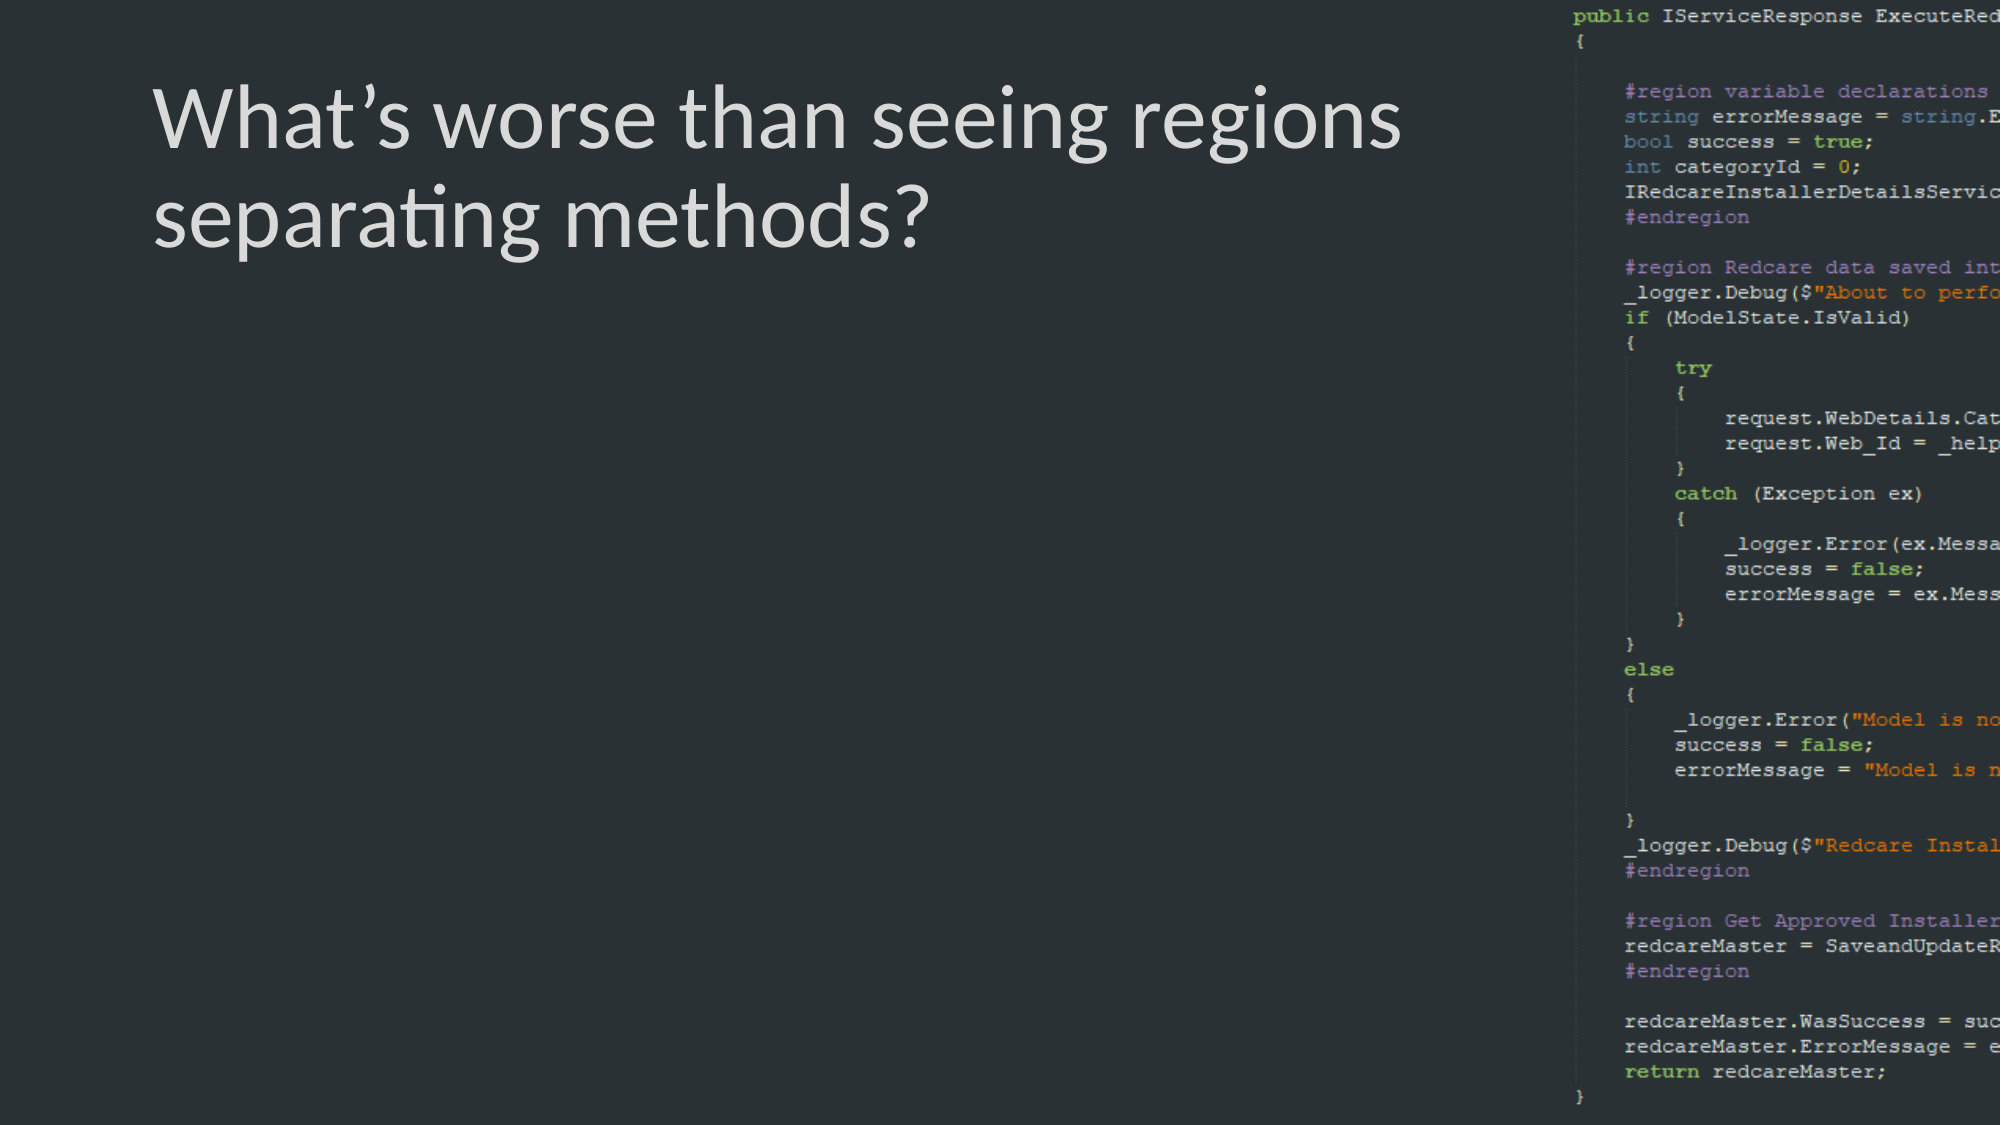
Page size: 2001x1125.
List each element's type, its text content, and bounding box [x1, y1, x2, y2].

text_box What’s worse than seeing regions separating methods? [137, 59, 1460, 278]
picture [1563, 5, 2000, 1125]
